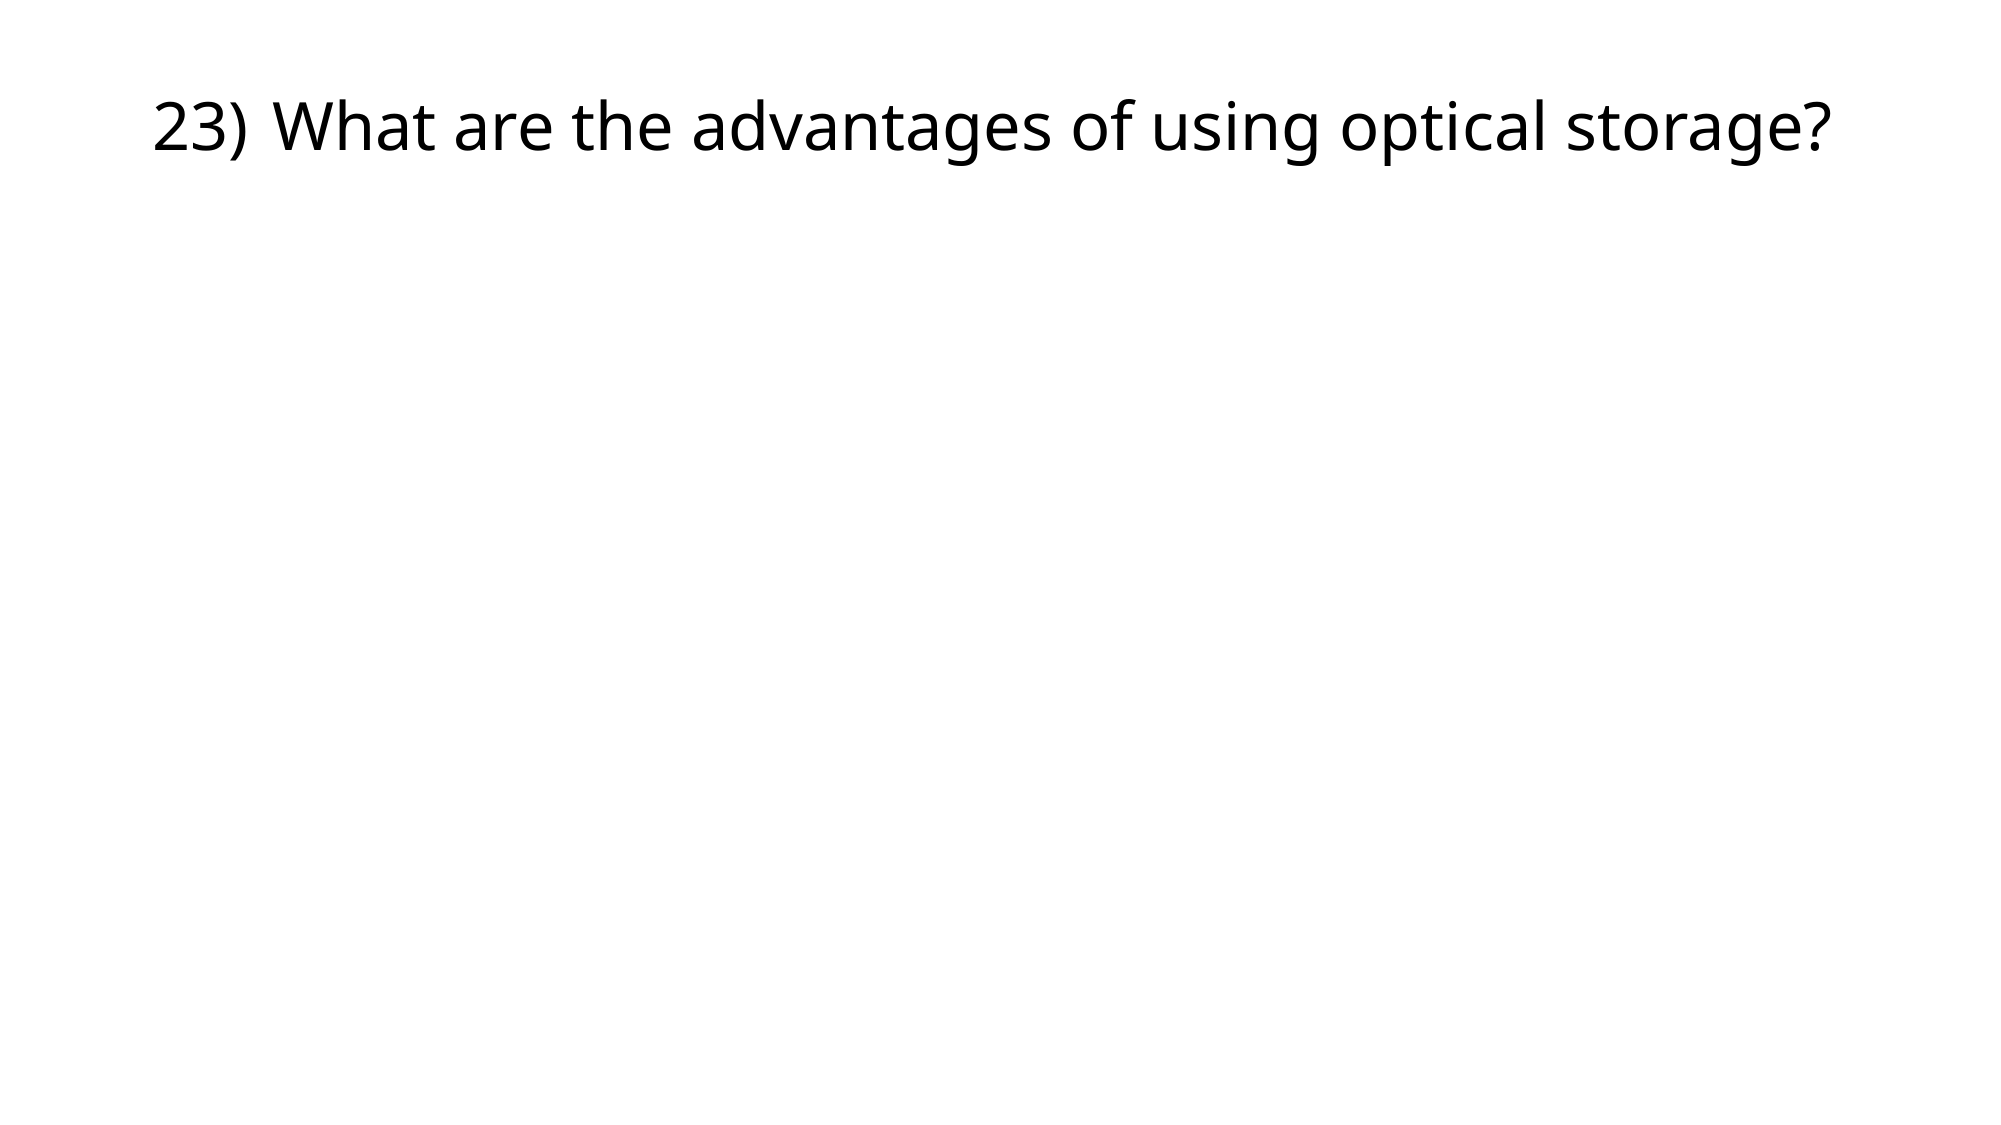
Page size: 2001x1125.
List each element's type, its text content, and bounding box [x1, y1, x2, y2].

title 23) What are the advantages of using optical storage? [137, 59, 1863, 278]
